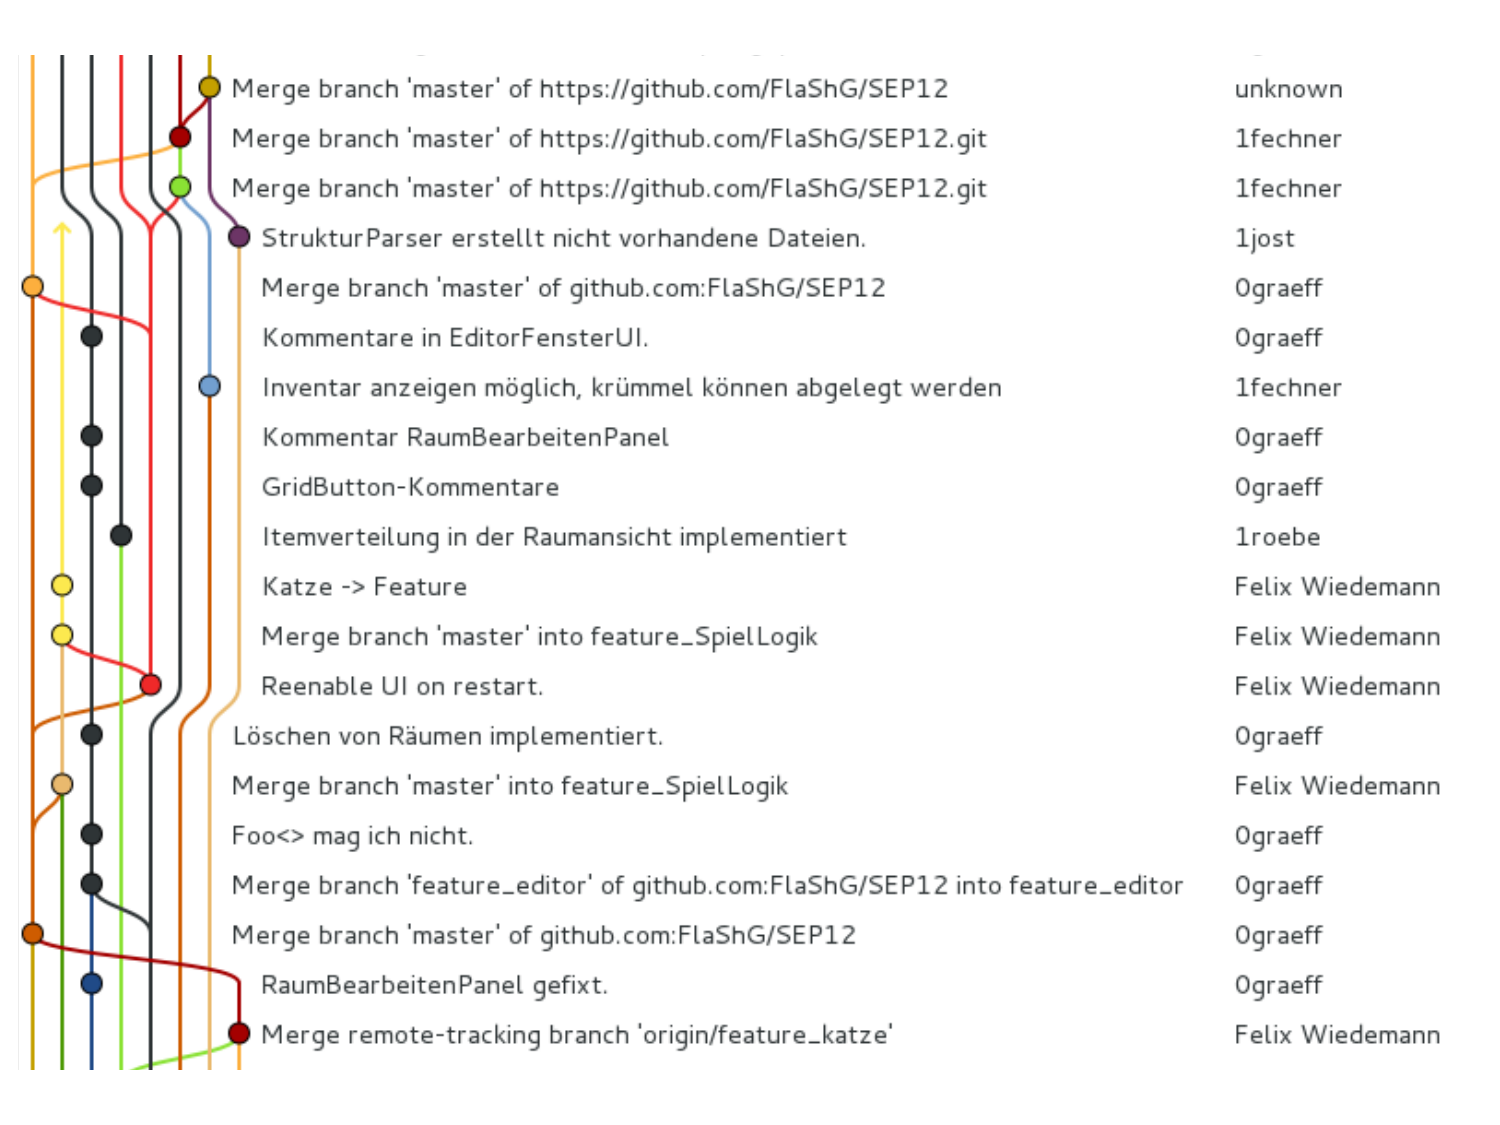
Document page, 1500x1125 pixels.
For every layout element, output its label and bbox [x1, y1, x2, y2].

picture [18, 55, 1482, 1070]
